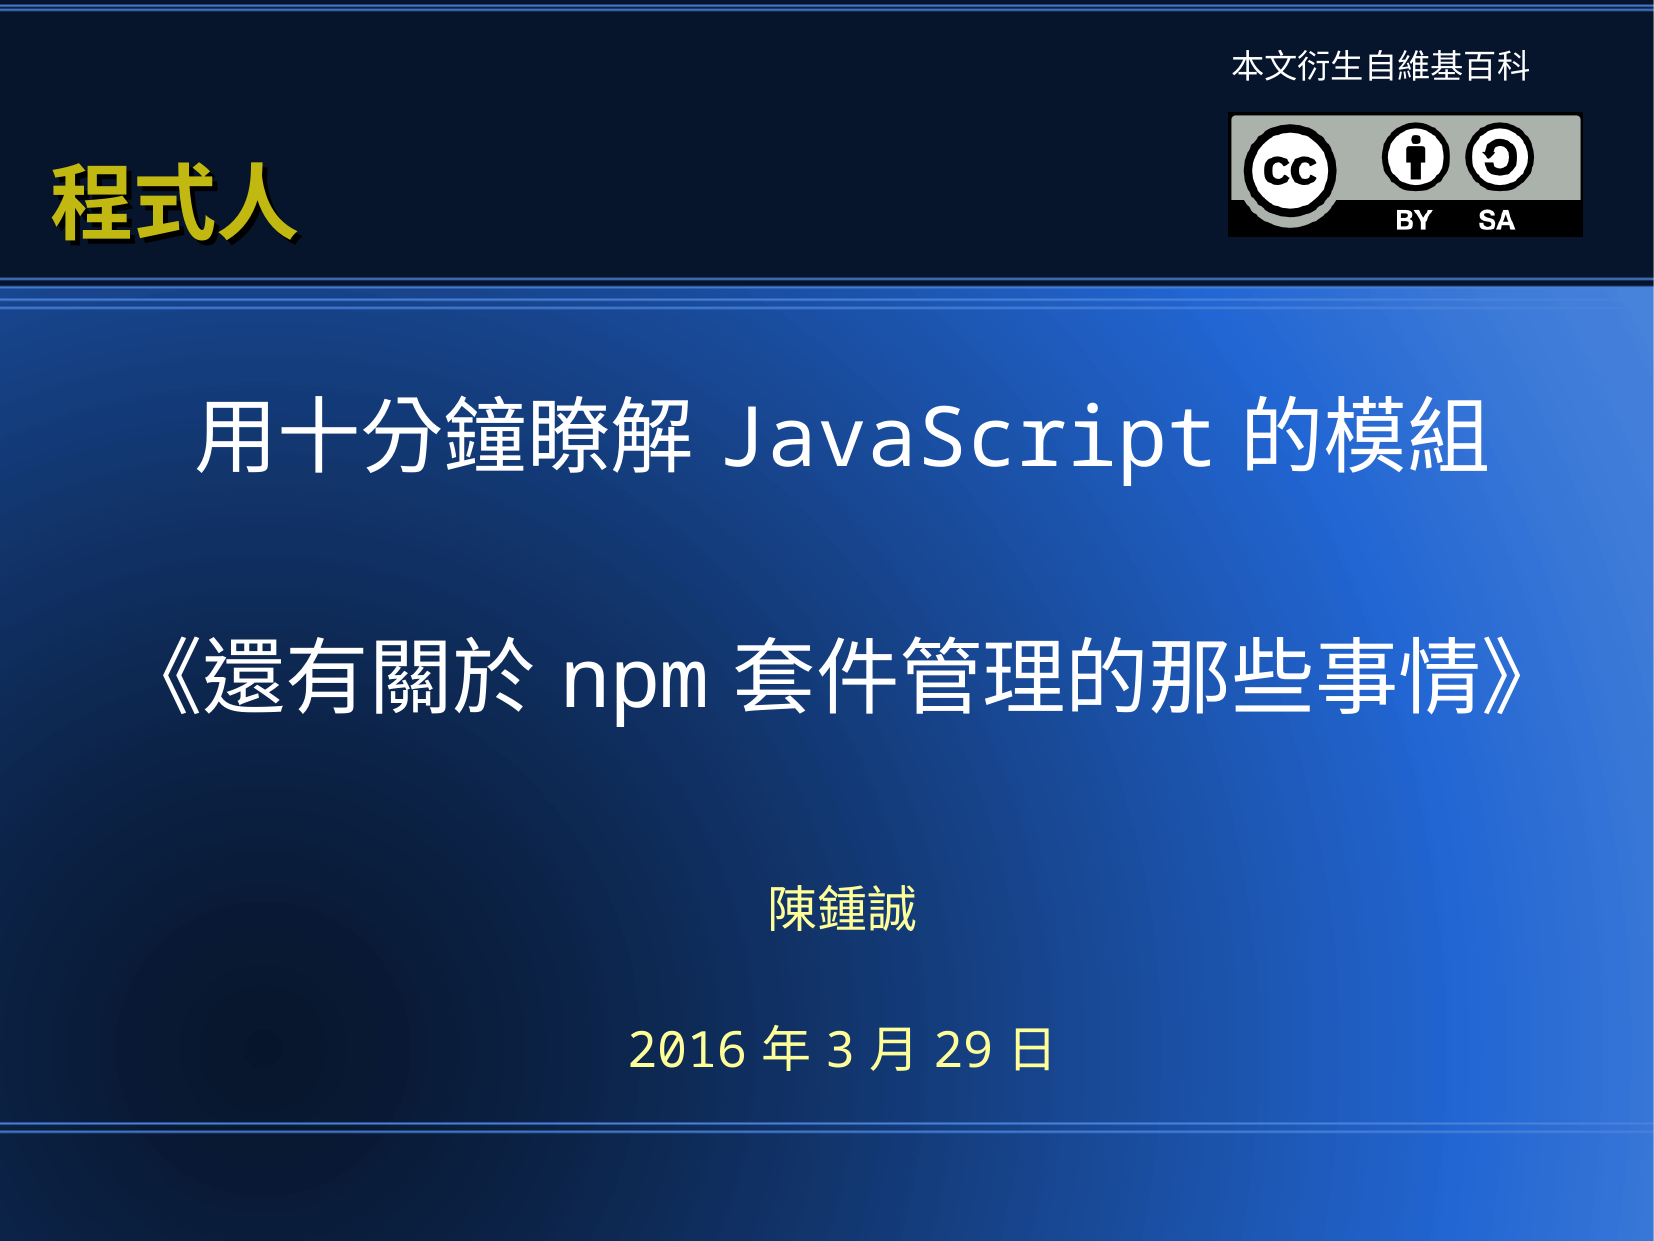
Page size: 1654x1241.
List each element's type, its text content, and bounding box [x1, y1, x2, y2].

subtitle 用十分鐘瞭解JavaScript的模組 《還有關於npm套件管理的那些事情》 陳鍾誠 2016年3月29日 [59, 326, 1626, 1127]
text_box 本文衍生自維基百科 [1216, 32, 1622, 95]
text_box 程式人 [35, 129, 378, 325]
picture [0, 0, 1654, 1241]
